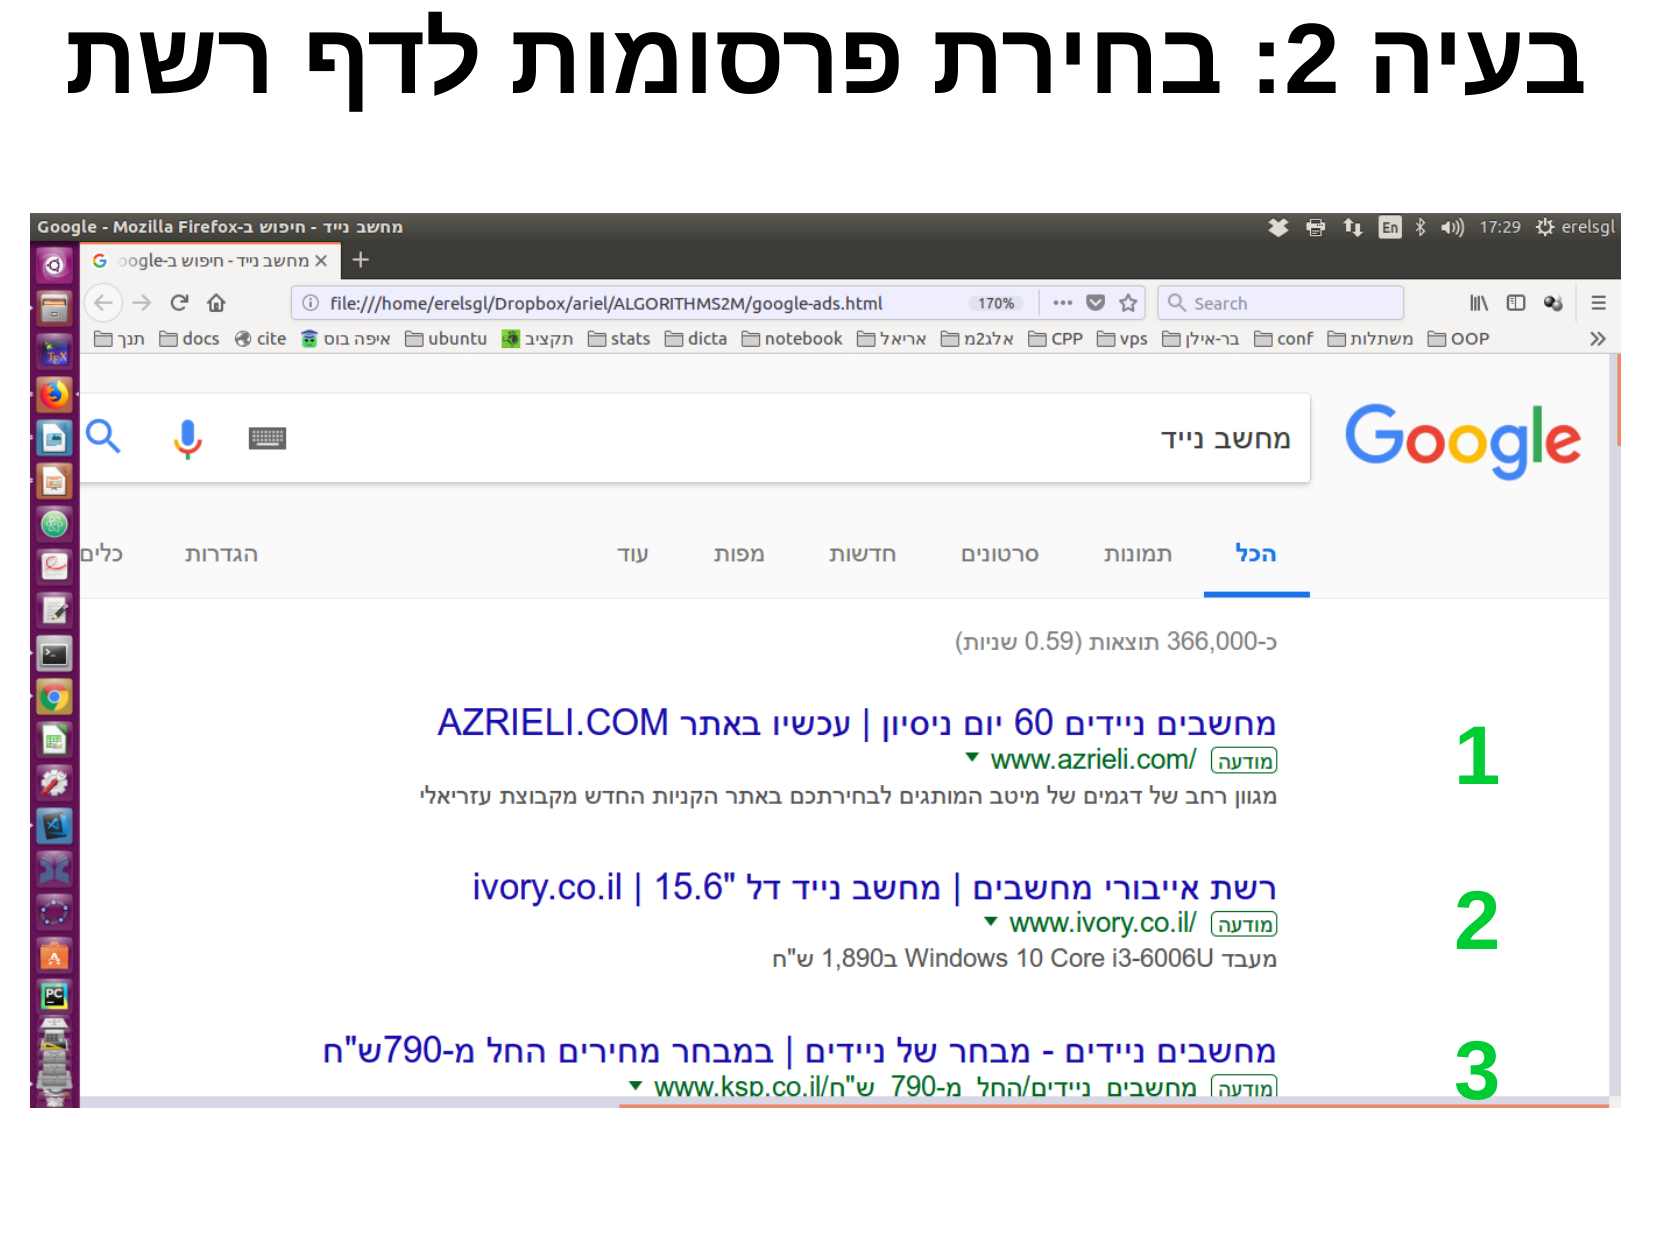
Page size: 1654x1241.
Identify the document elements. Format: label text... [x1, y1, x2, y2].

picture [30, 213, 1621, 1108]
text_box 3 [1440, 1017, 1531, 1126]
title בעיה 2: בחירת פרסומות לדף רשת [0, 0, 1654, 166]
text_box 2 [1440, 867, 1546, 976]
text_box 1 [1440, 702, 1546, 811]
